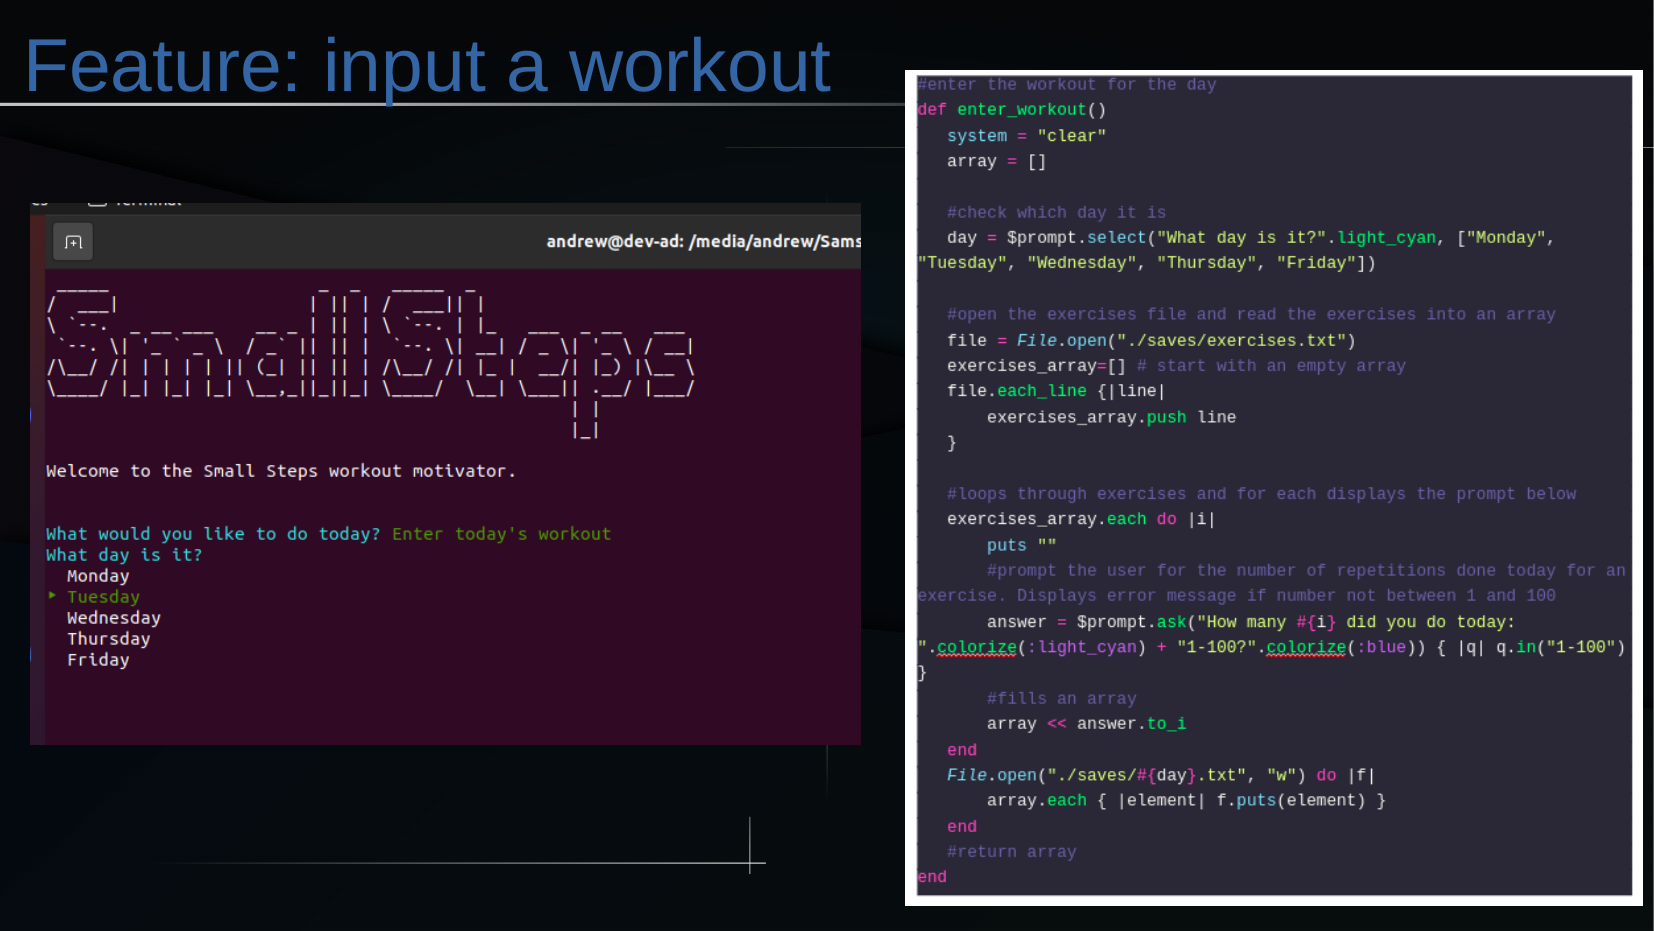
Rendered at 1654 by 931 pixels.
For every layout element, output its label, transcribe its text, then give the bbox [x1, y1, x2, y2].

title Feature: input a workout [23, 11, 1589, 119]
picture [0, 0, 1654, 931]
